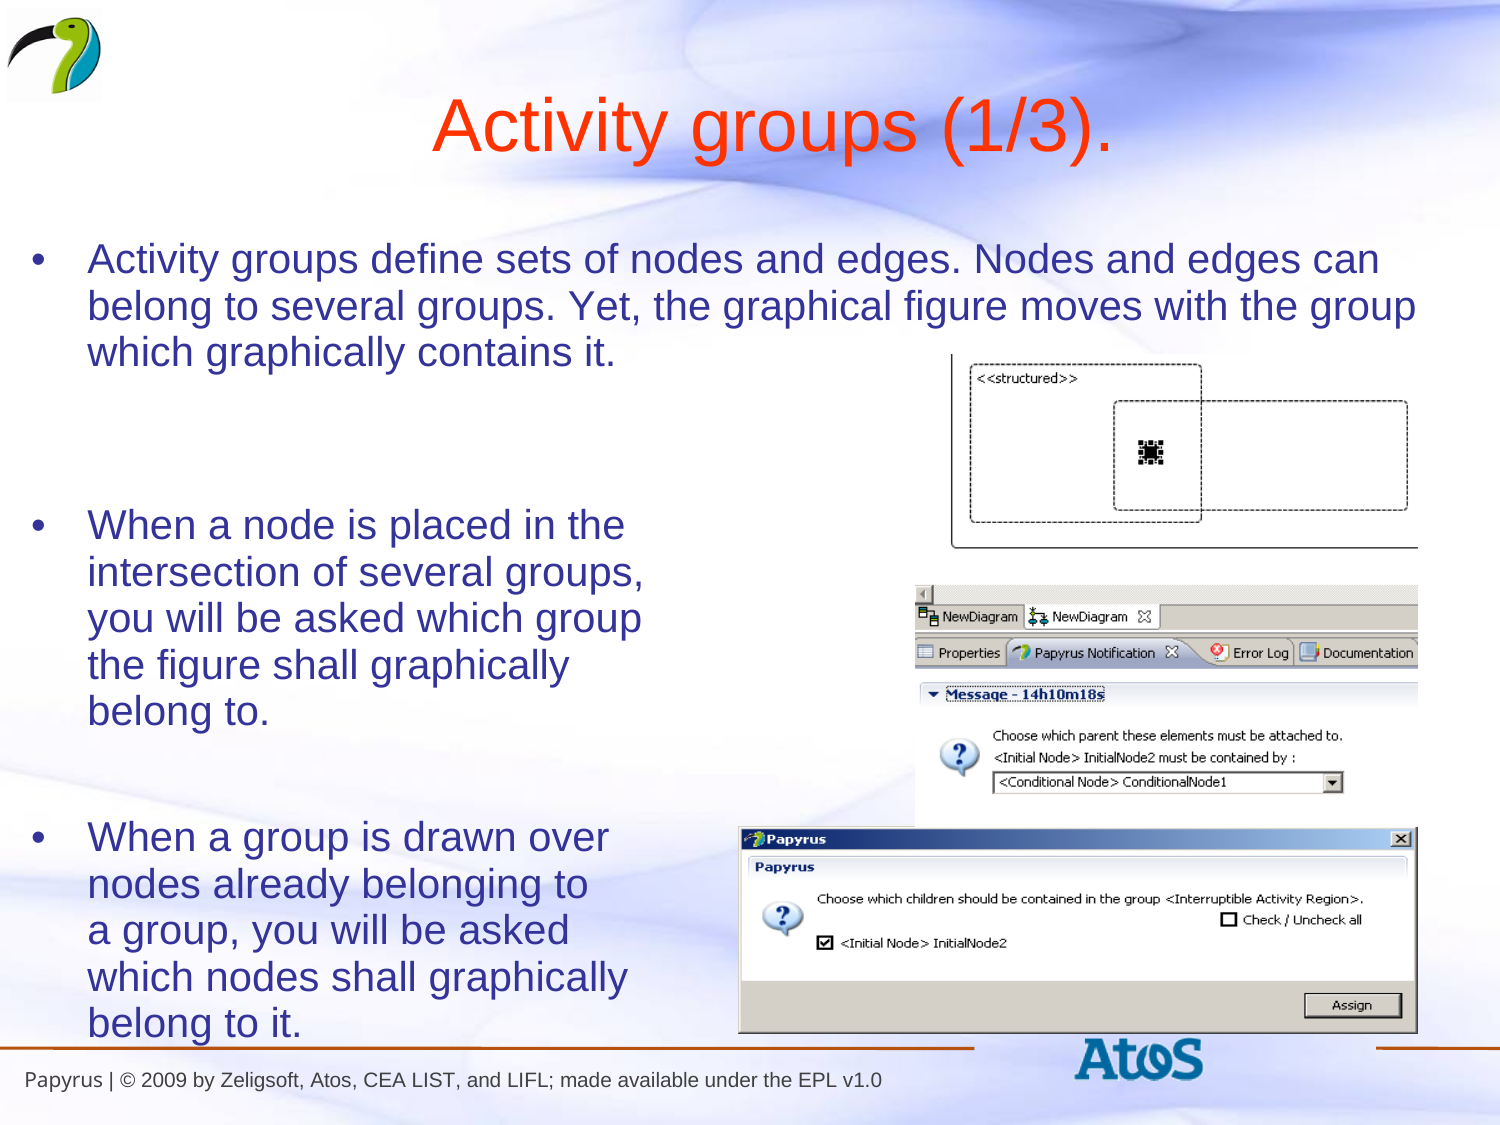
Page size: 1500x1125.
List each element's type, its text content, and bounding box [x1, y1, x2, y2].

picture [0, 1050, 1500, 1125]
picture [738, 354, 1418, 1034]
title Activity groups (1/3). [283, 64, 1264, 186]
list Activity groups define sets of nodes and edges. Nodes and edges can belong to several groups. Yet, the graphical figure moves with the group which graphically contains it. When a node is placed in the intersection of several groups, you will be asked which group the figure shall graphically belong to. When a group is drawn over nodes already belonging to a group, you will be asked which nodes shall graphically belong to it. [31, 236, 1469, 1052]
picture [0, 0, 1500, 1046]
